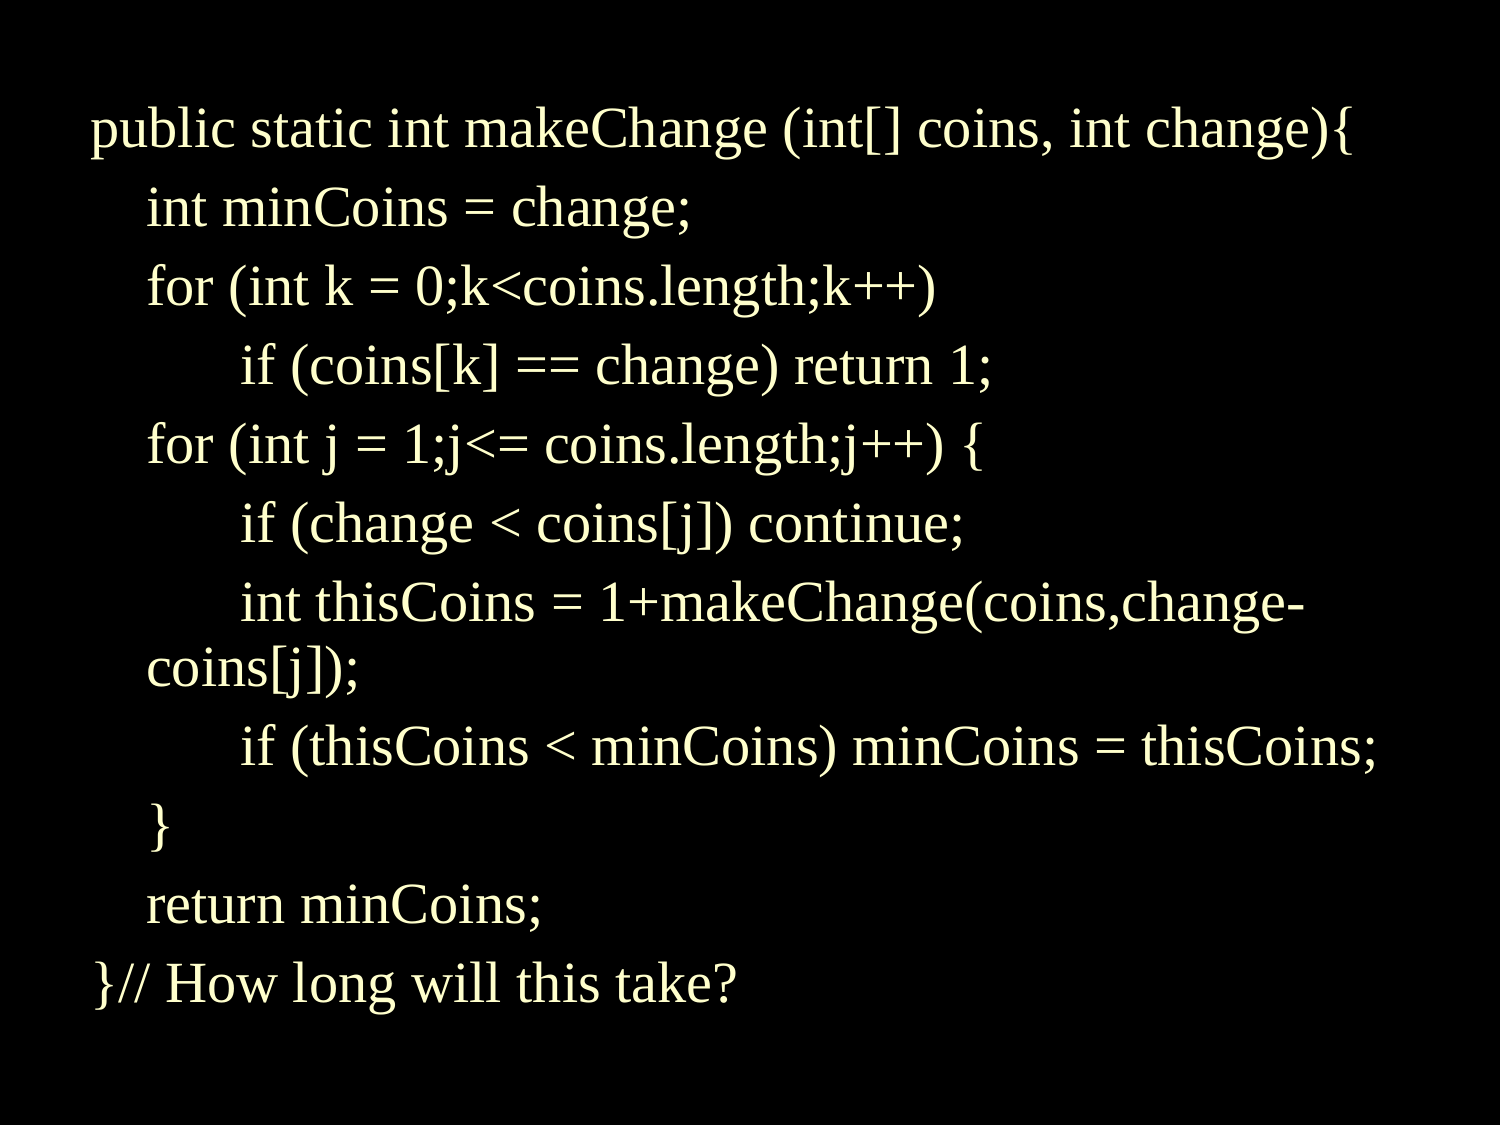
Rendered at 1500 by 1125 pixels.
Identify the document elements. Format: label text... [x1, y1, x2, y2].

list public static int makeChange (int[] coins, int change){ int minCoins = change; for (int k = 0;k<coins.length;k++) if (coins[k] == change) return 1; for (int j = 1;j<= coins.length;j++) { if (change < coins[j]) continue; int thisCoins = 1+makeChange(coins,change-coins[j]); if (thisCoins < minCoins) minCoins = thisCoins; } return minCoins; }// How long will this take? [75, 87, 1482, 1026]
